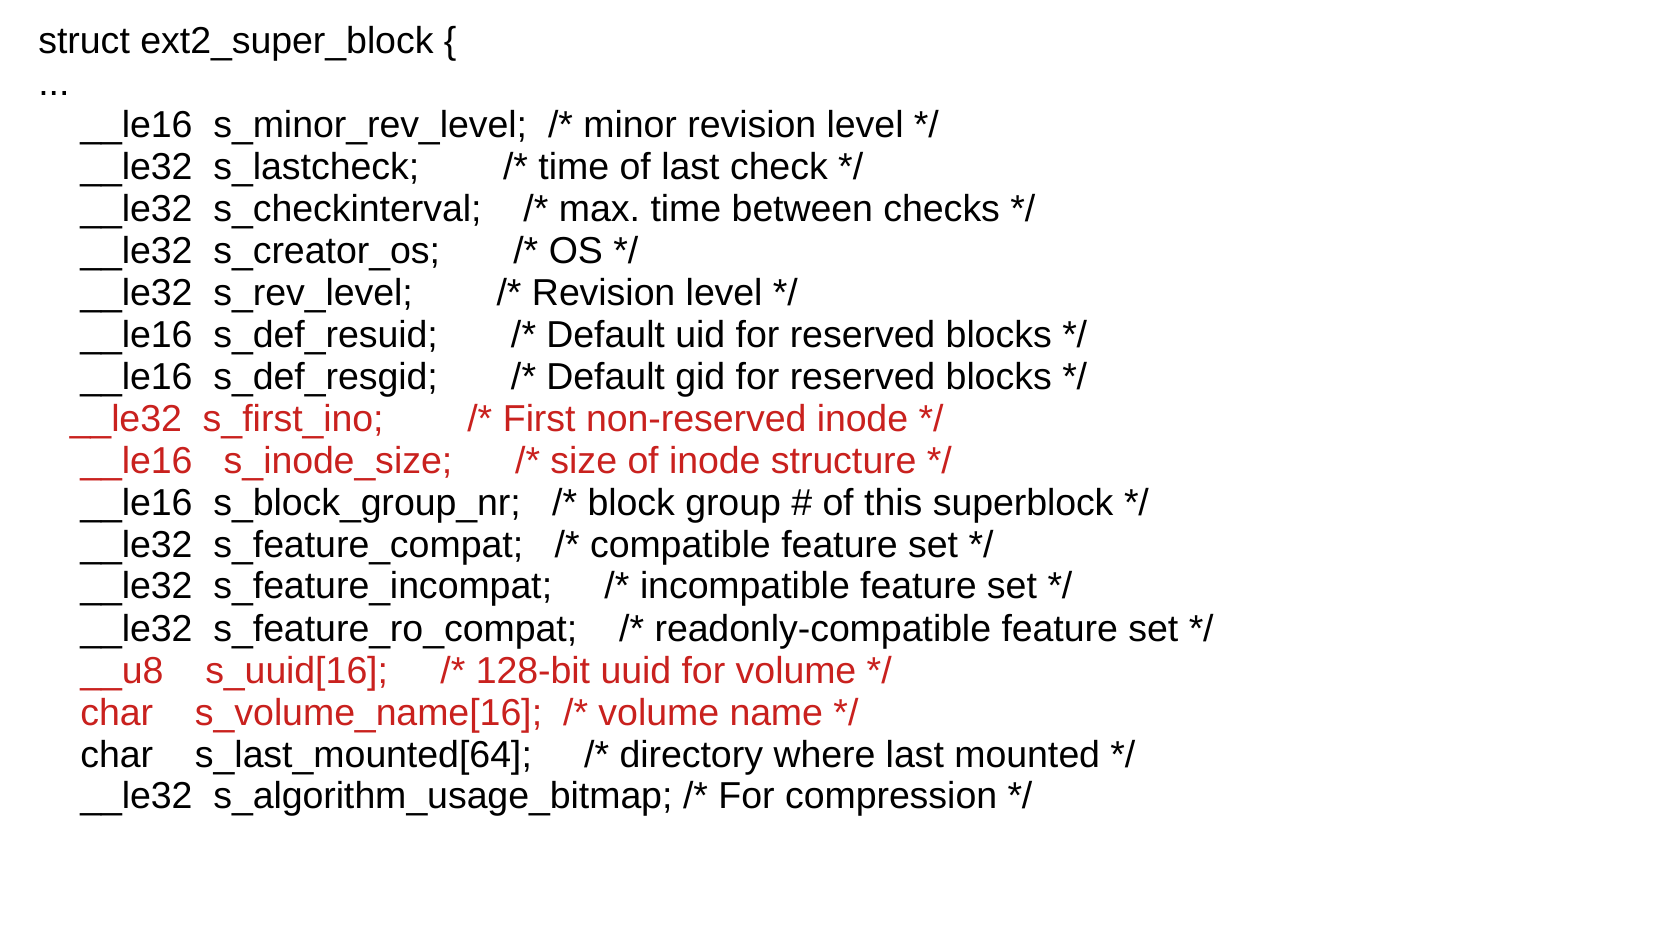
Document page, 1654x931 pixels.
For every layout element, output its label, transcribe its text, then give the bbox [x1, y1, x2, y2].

text_box struct ext2_super_block { ... __le16 s_minor_rev_level; /* minor revision level */ __le32 s_lastcheck; /* time of last check */ __le32 s_checkinterval; /* max. time between checks */ __le32 s_creator_os; /* OS */ __le32 s_rev_level; /* Revision level */ __le16 s_def_resuid; /* Default uid for reserved blocks */ __le16 s_def_resgid; /* Default gid for reserved blocks */ __le32 s_first_ino; /* First non-reserved inode */ __le16 s_inode_size; /* size of inode structure */ __le16 s_block_group_nr; /* block group # of this superblock */ __le32 s_feature_compat; /* compatible feature set */ __le32 s_feature_incompat; /* incompatible feature set */ __le32 s_feature_ro_compat; /* readonly-compatible feature set */ __u8 s_uuid[16]; /* 128-bit uuid for volume */ char s_volume_name[16]; /* volume name */ char s_last_mounted[64]; /* directory where last mounted */ __le32 s_algorithm_usage_bitmap; /* For compression */ [23, 11, 1501, 931]
